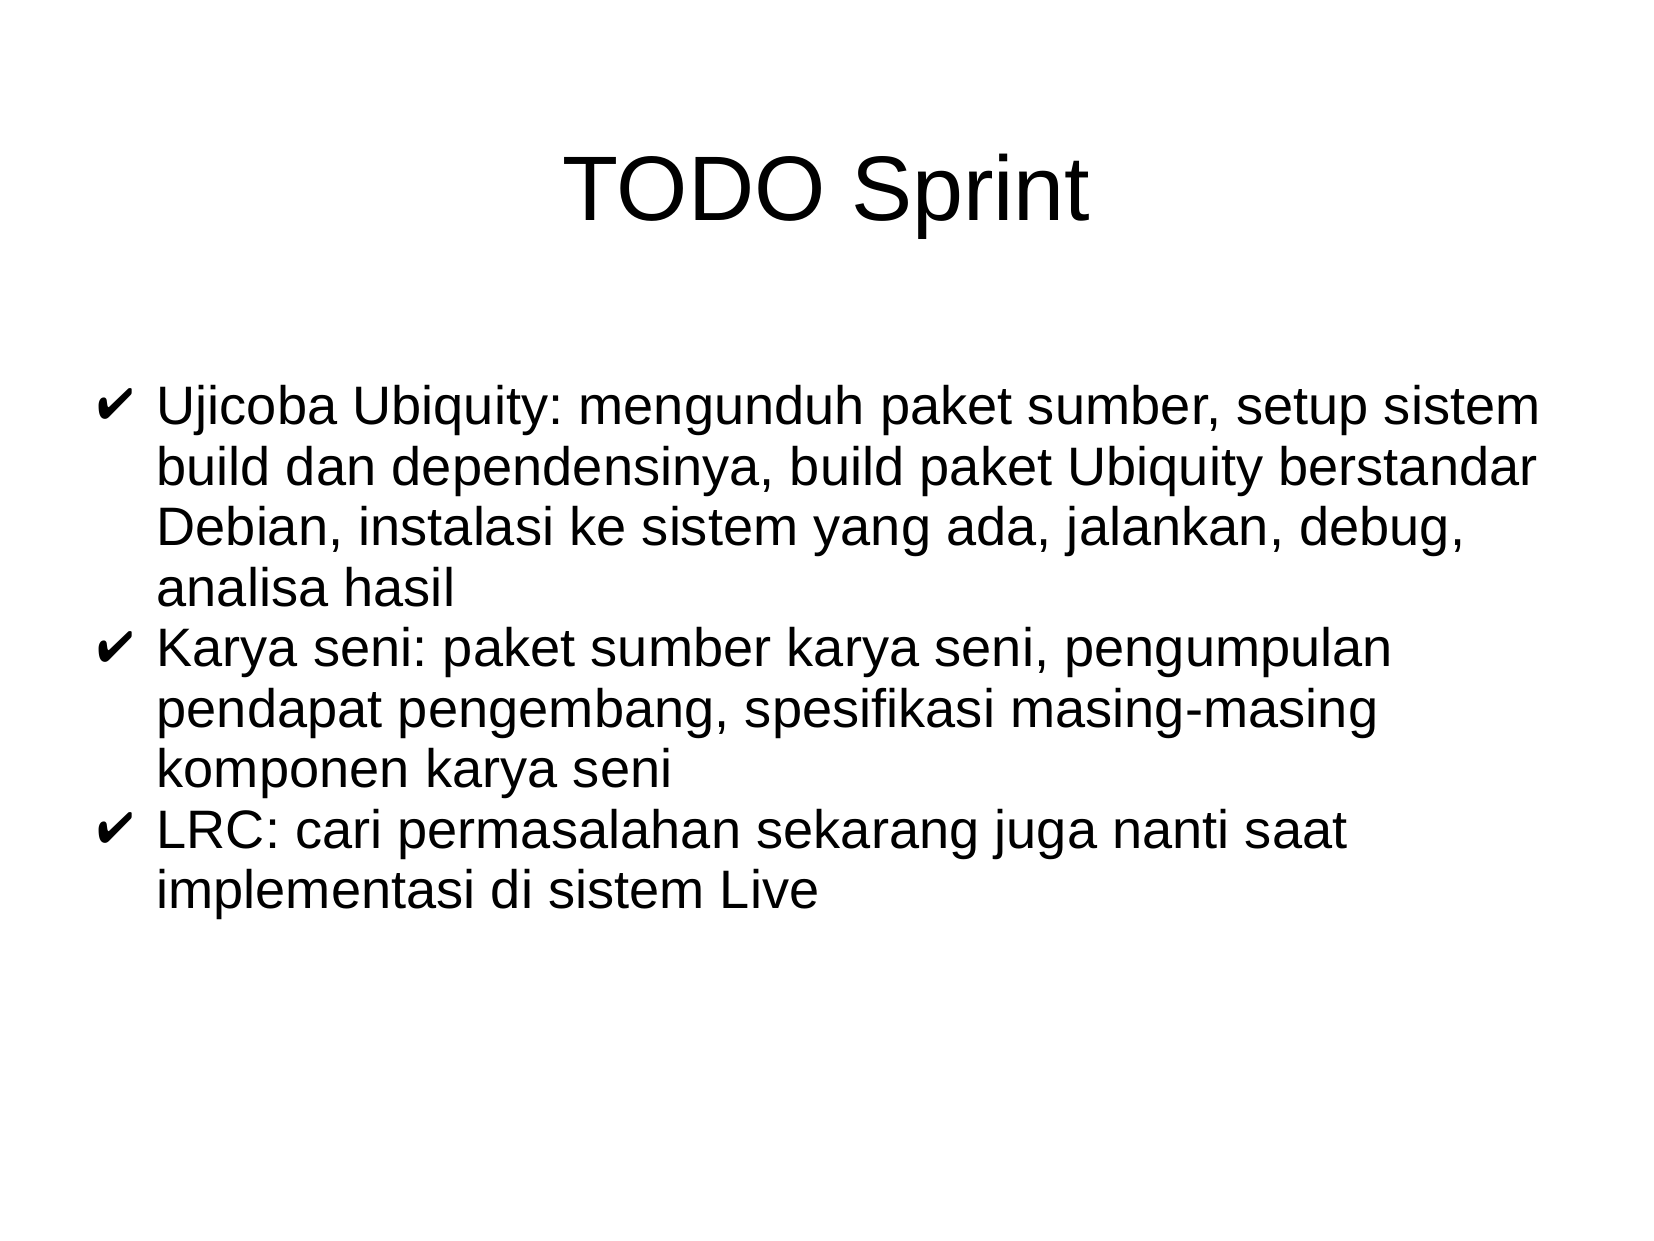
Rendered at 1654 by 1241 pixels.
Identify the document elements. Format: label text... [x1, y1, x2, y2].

subtitle Ujicoba Ubiquity: mengunduh paket sumber, setup sistem build dan dependensinya, build paket Ubiquity berstandar Debian, instalasi ke sistem yang ada, jalankan, debug, analisa hasil Karya seni: paket sumber karya seni, pengumpulan pendapat pengembang, spesifikasi masing-masing komponen karya seni LRC: cari permasalahan sekarang juga nanti saat implementasi di sistem Live [82, 187, 1571, 1109]
title TODO Sprint [82, 84, 1571, 187]
